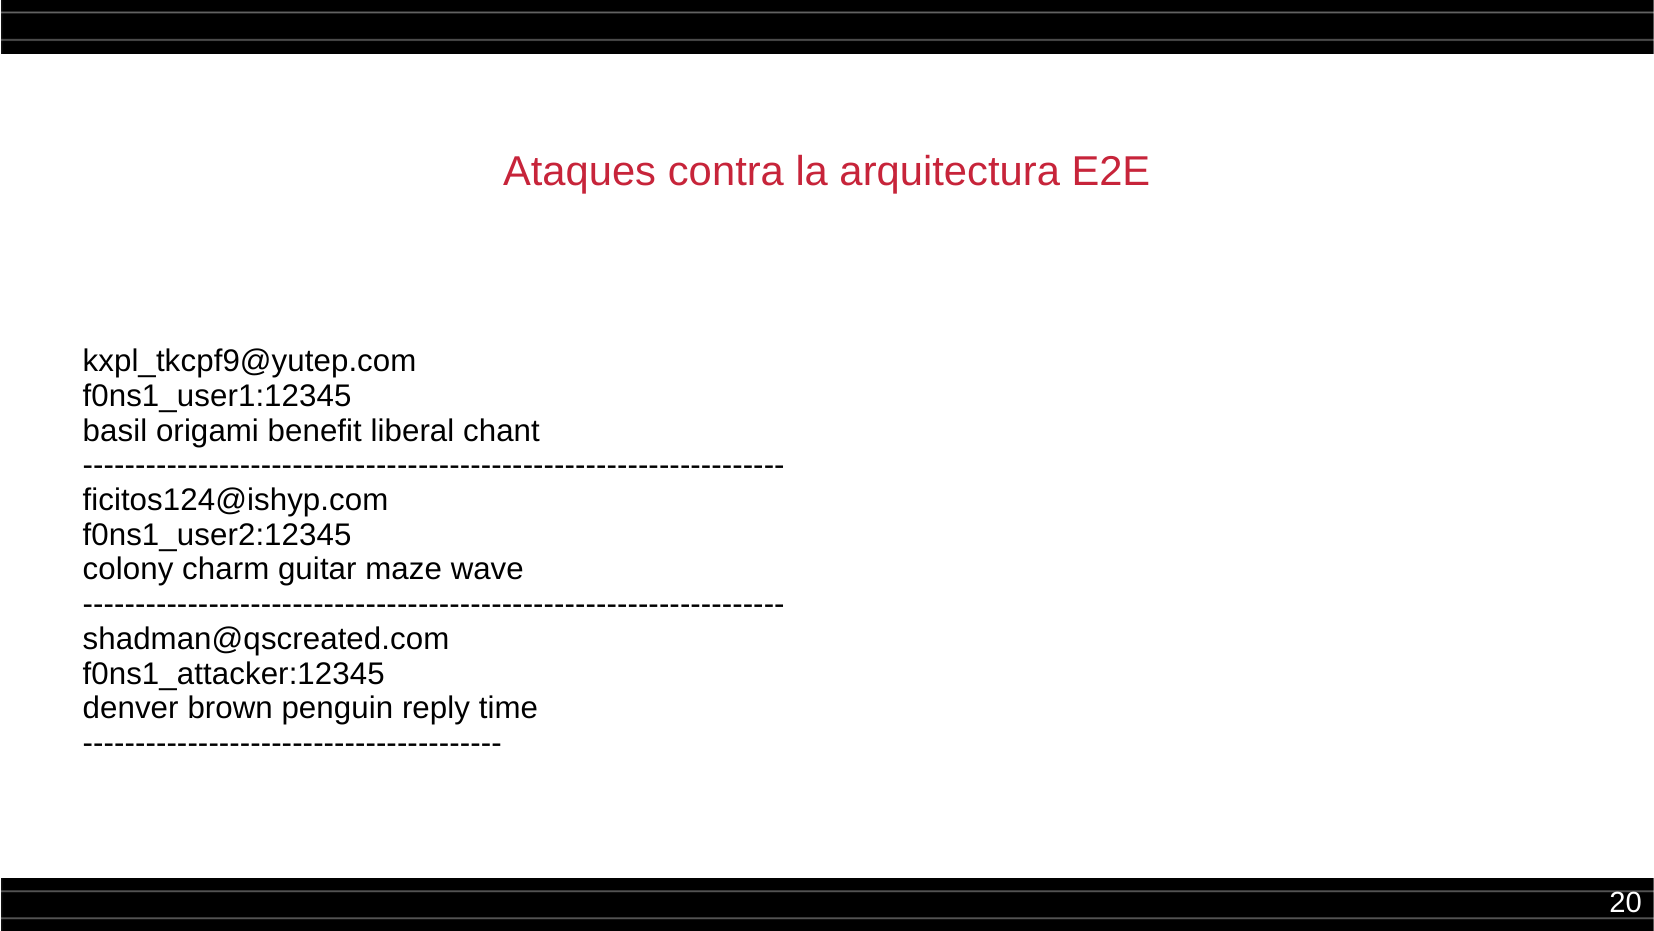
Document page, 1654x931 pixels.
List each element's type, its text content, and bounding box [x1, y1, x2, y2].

picture [1, 878, 1654, 931]
title Ataques contra la arquitectura E2E [82, 92, 1571, 249]
picture [1, 0, 1654, 54]
subtitle kxpl_tkcpf9@yutep.com f0ns1_user1:12345 basil origami benefit liberal chant ------------------------------------------------------------------- ficitos124@ishyp.com f0ns1_user2:12345 colony charm guitar maze wave ------------------------------------------------------------------- shadman@qscreated.com f0ns1_attacker:12345 denver brown penguin reply time ---------------------------------------- [82, 268, 1571, 761]
